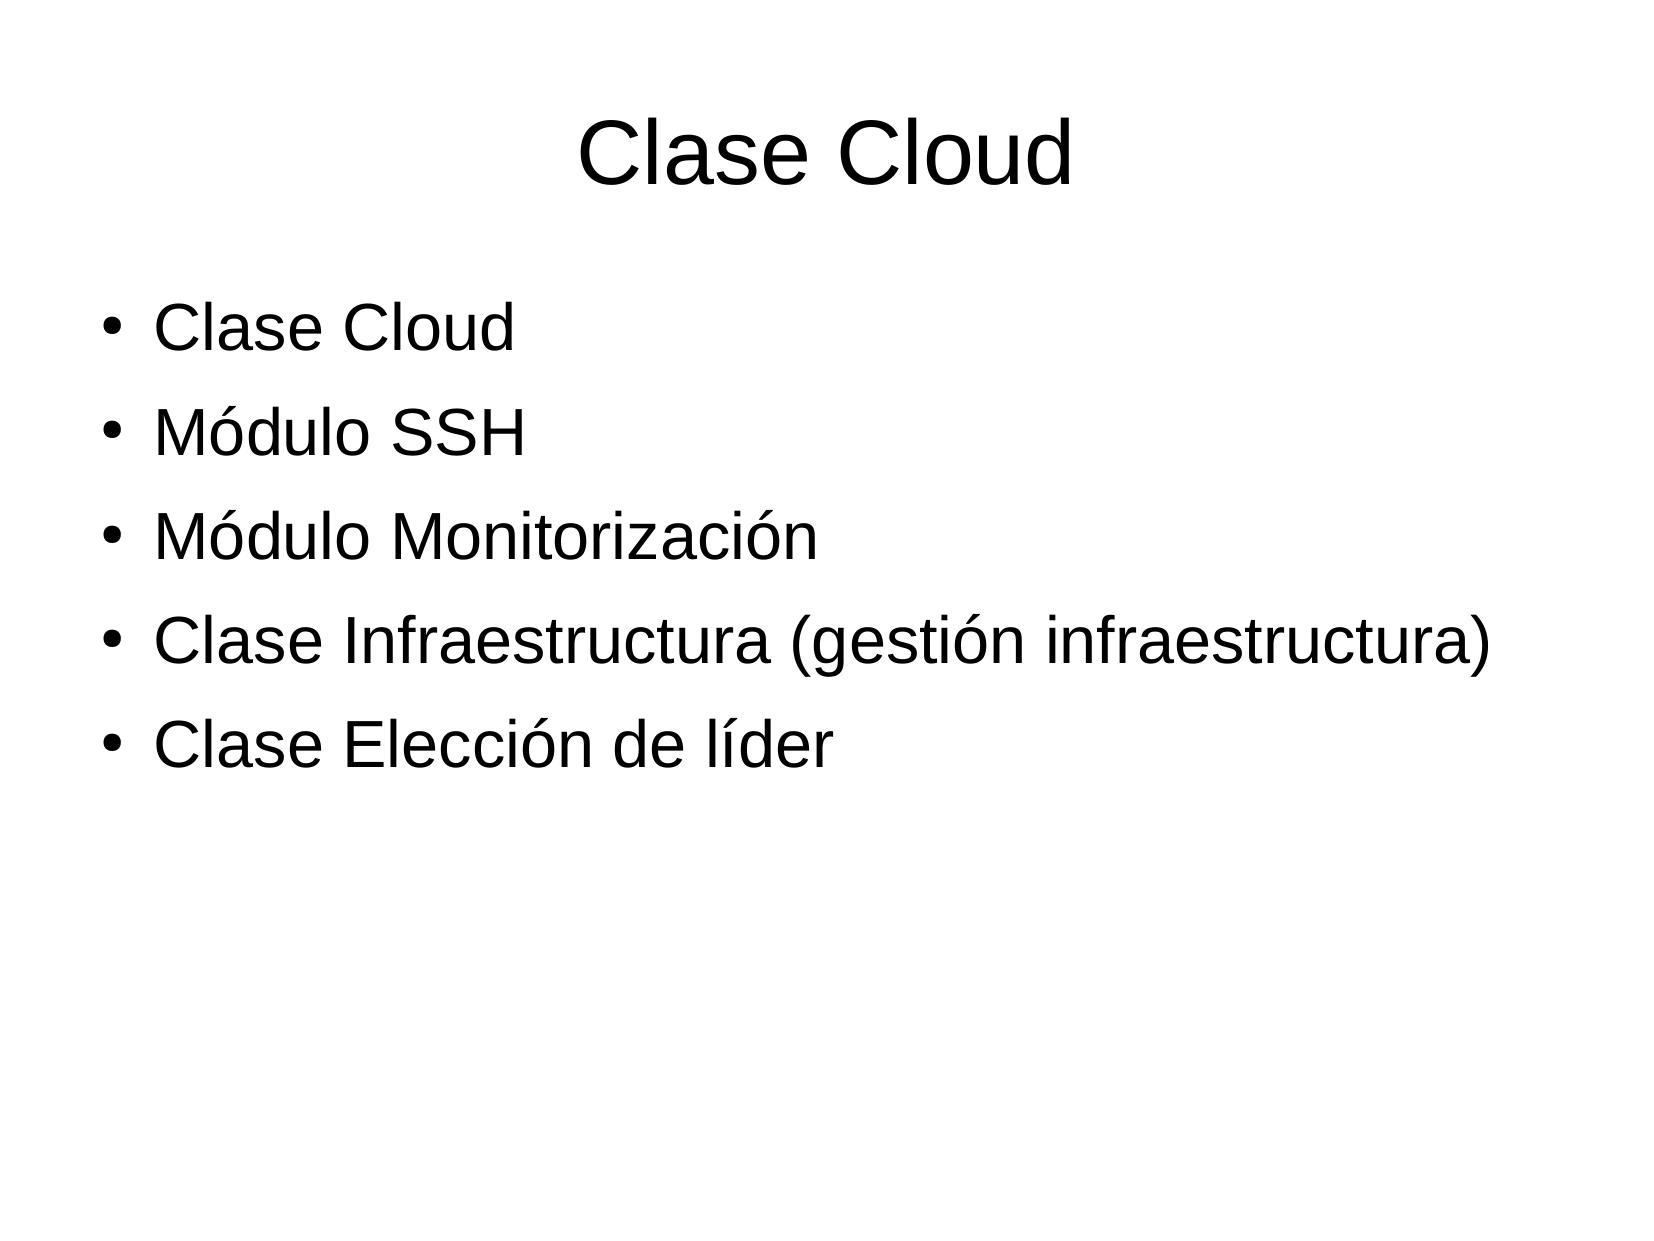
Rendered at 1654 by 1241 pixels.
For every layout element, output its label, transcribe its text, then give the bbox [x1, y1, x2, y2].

title Clase Cloud [82, 49, 1571, 257]
list Clase Cloud Módulo SSH Módulo Monitorización Clase Infraestructura (gestión infraestructura) Clase Elección de líder [82, 290, 1538, 1198]
